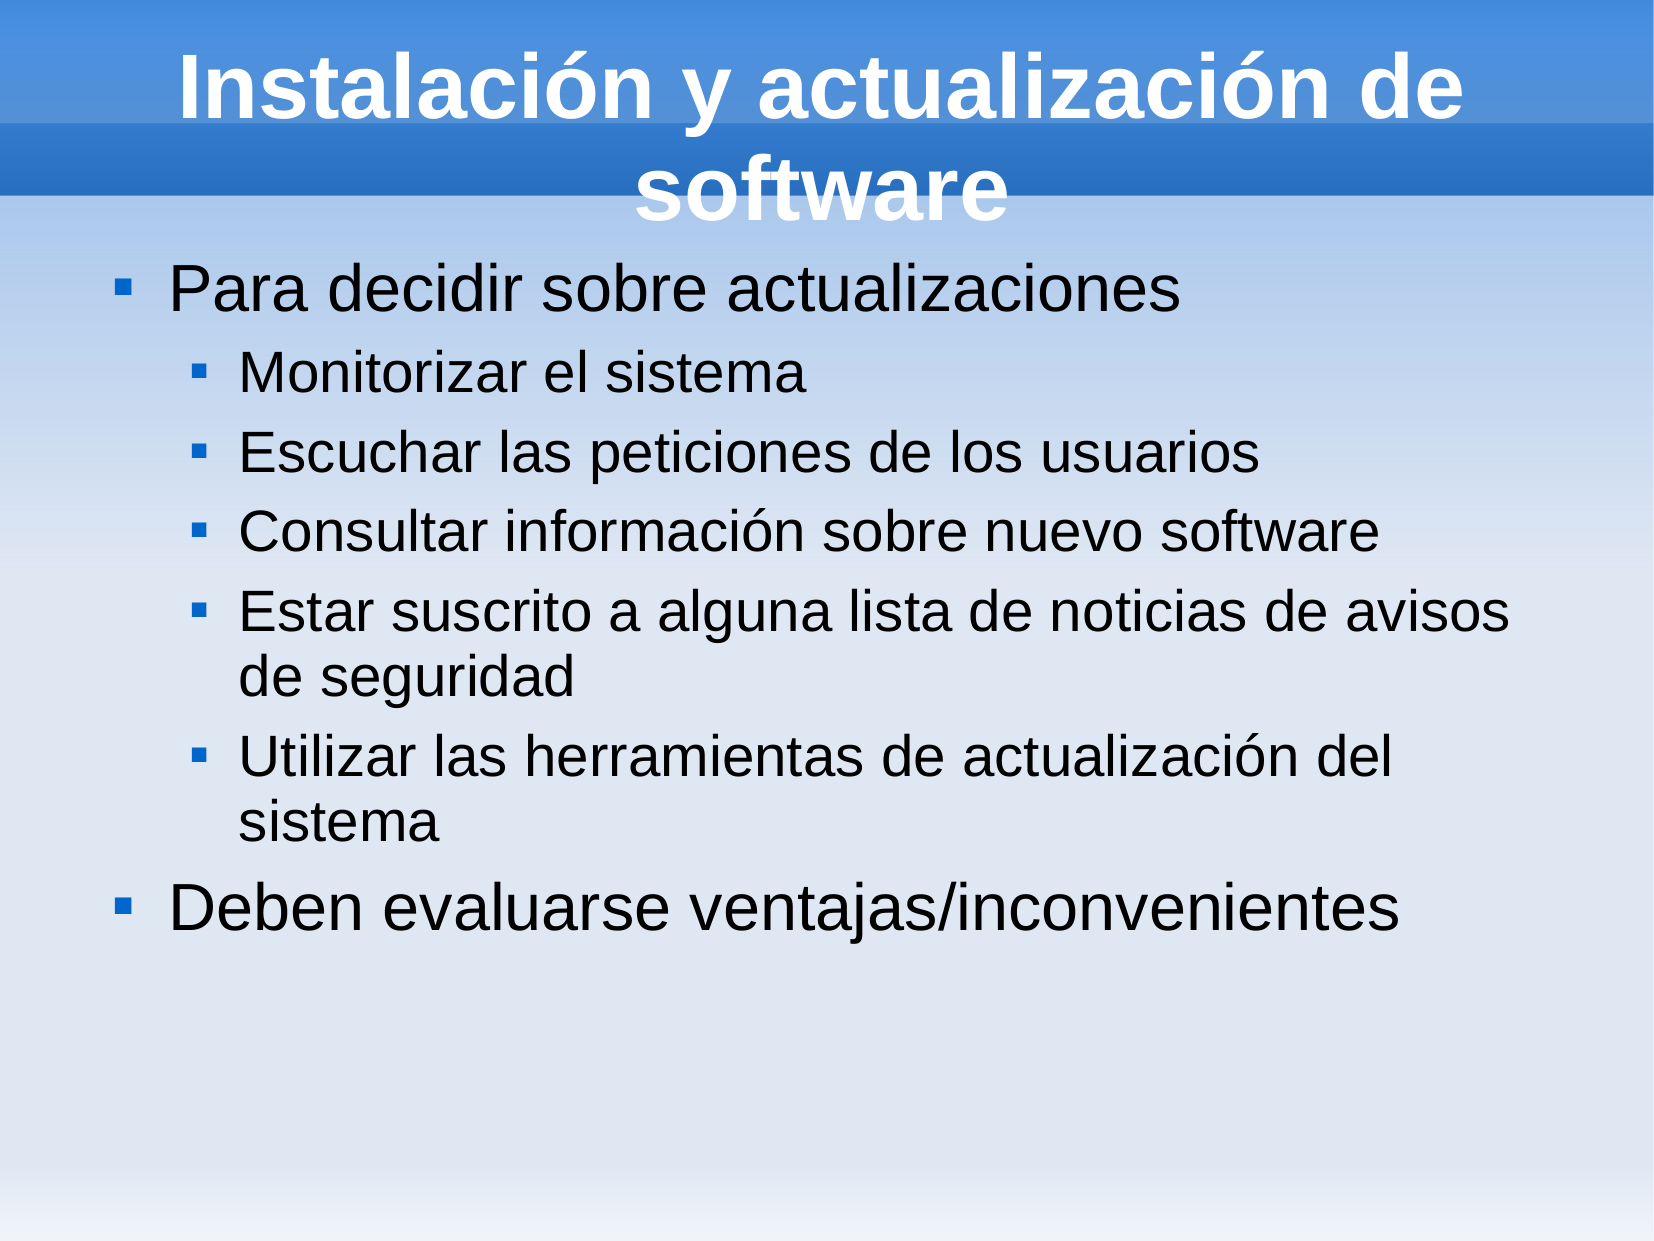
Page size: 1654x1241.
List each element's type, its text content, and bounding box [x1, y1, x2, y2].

list Para decidir sobre actualizaciones Monitorizar el sistema Escuchar las peticiones de los usuarios Consultar información sobre nuevo software Estar suscrito a alguna lista de noticias de avisos de seguridad Utilizar las herramientas de actualización del sistema Deben evaluarse ventajas/inconvenientes [82, 243, 1562, 1043]
picture [0, 0, 1654, 1241]
title Instalación y actualización de software [73, 27, 1571, 248]
